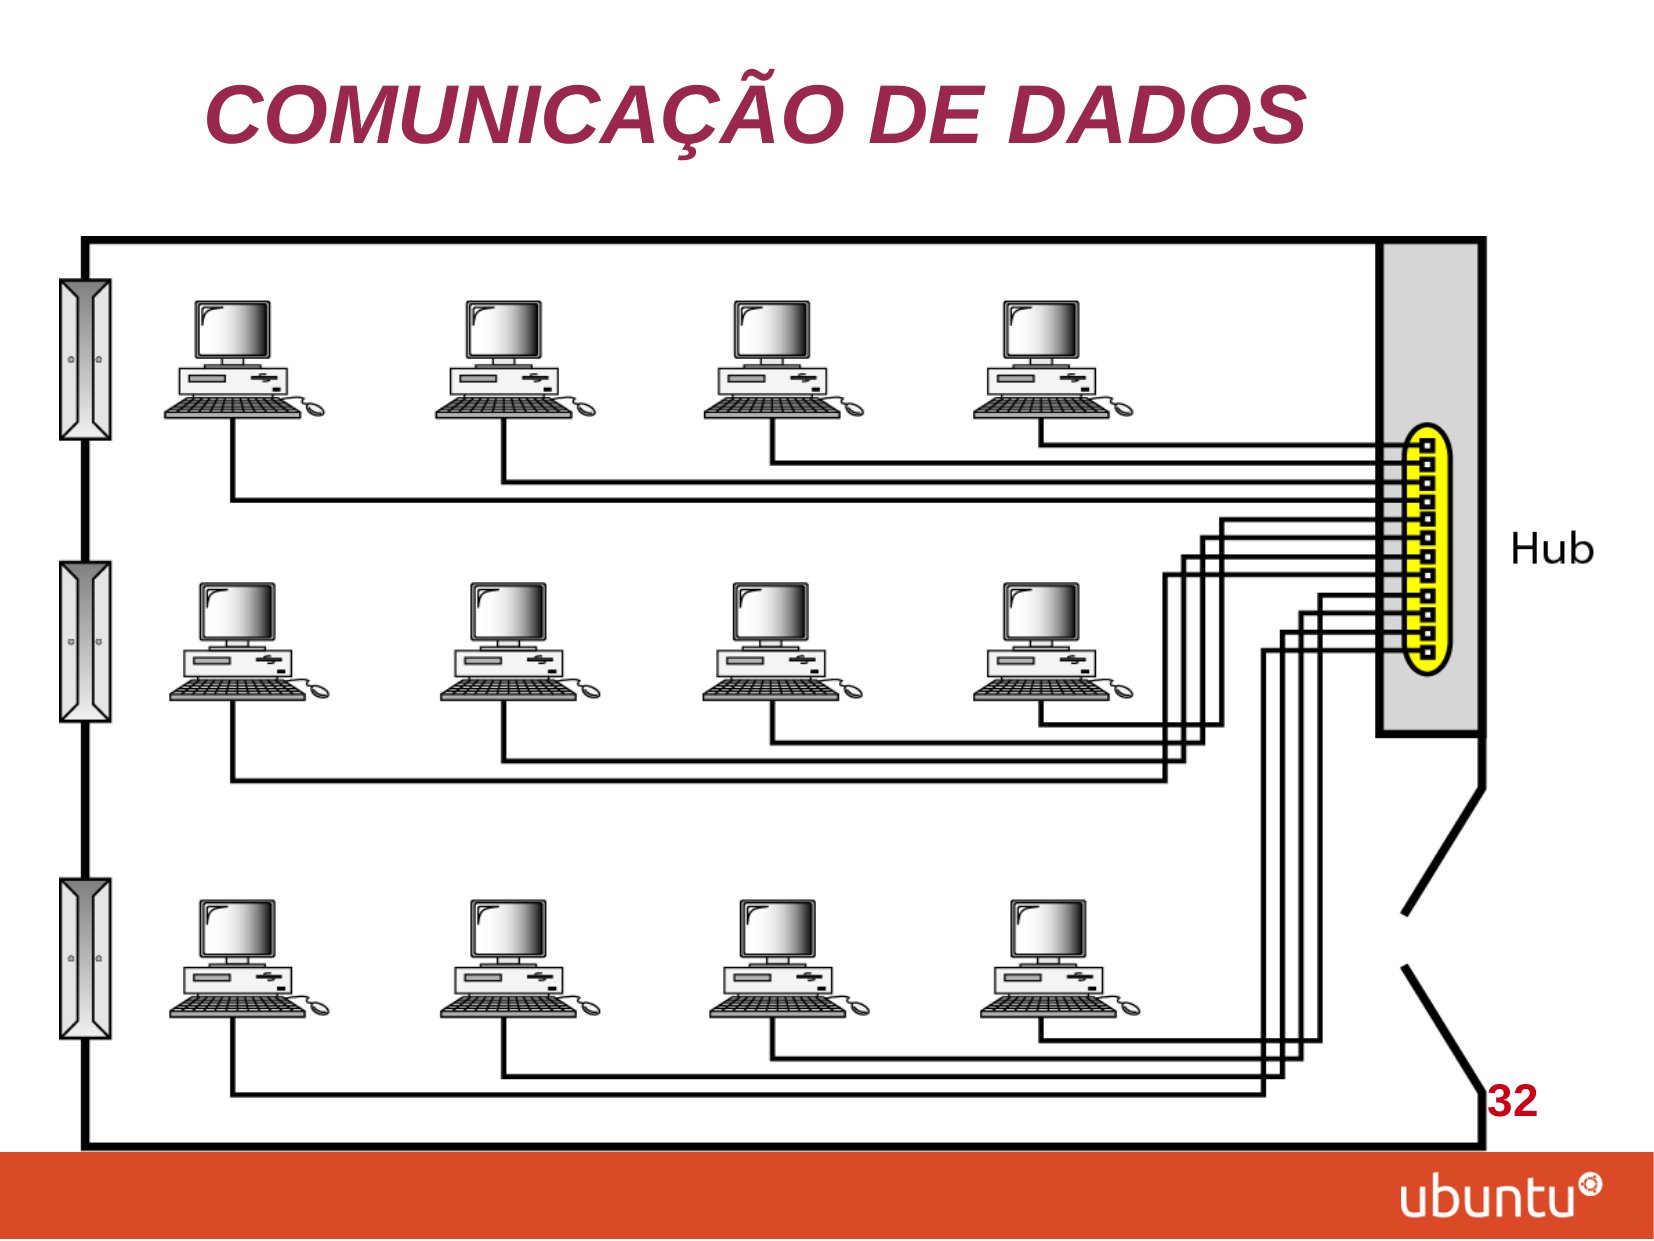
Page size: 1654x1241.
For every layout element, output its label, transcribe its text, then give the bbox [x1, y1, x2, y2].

text_box <number> [1473, 1063, 1654, 1134]
picture [0, 236, 1654, 1239]
title COMUNICAÇÃO DE DADOS [11, 7, 1500, 200]
